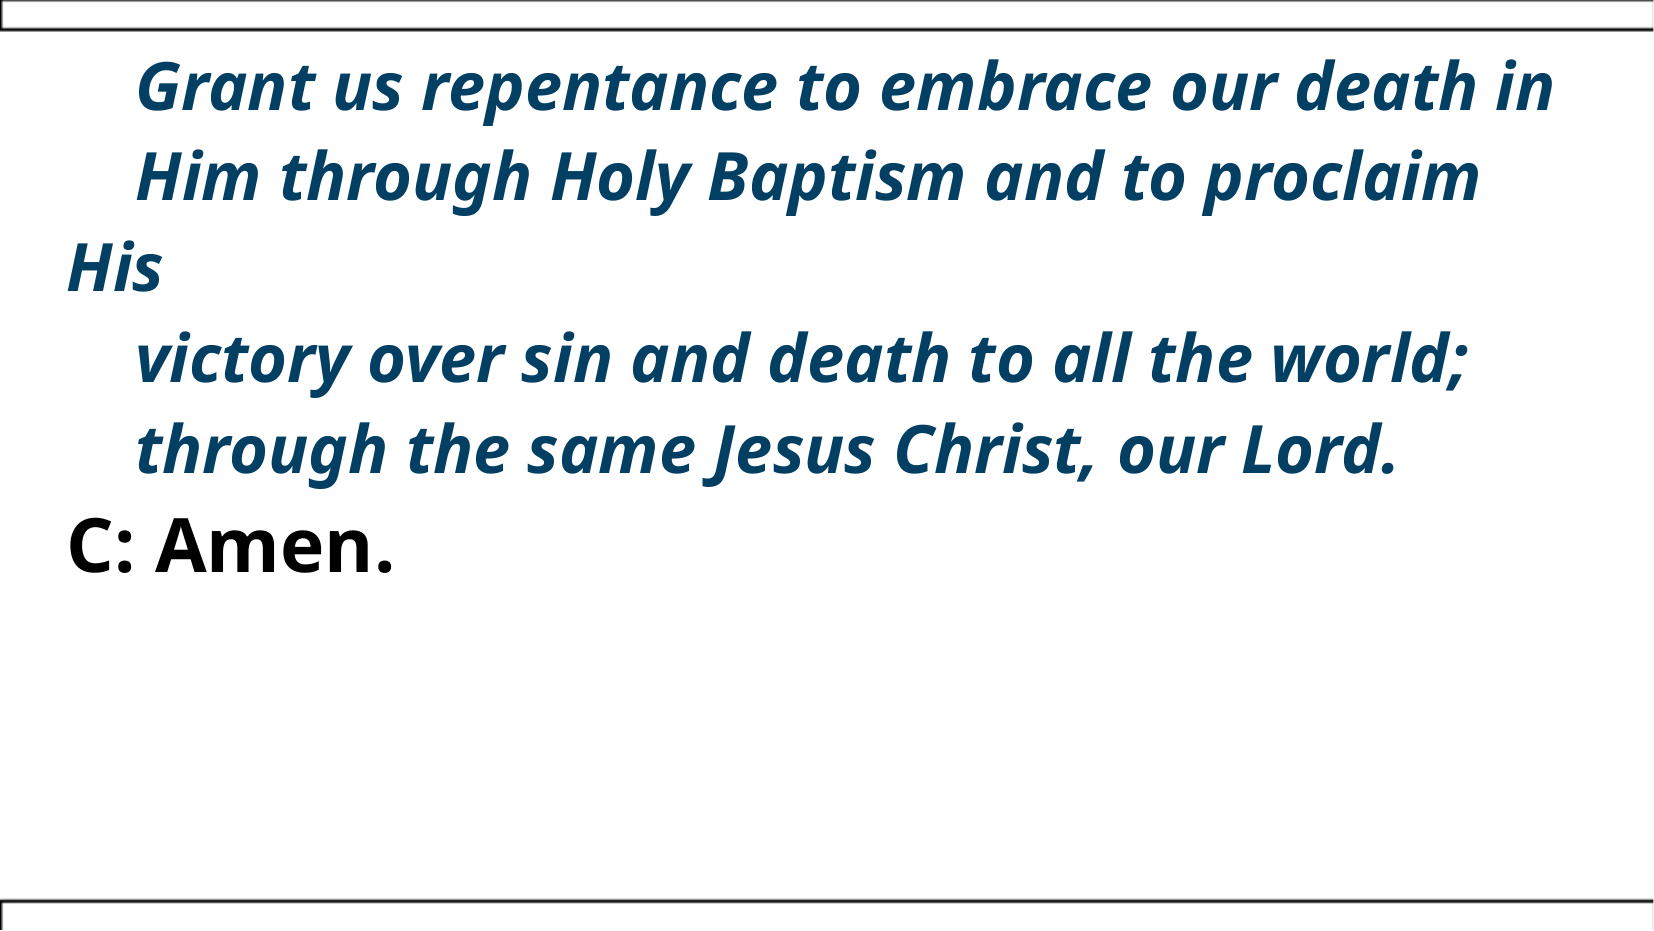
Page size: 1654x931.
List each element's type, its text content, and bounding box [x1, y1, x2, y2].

picture [0, 0, 1654, 930]
text_box Grant us repentance to embrace our death in Him through Holy Baptism and to proclaim His victory over sin and death to all the world; through the same Jesus Christ, our Lord. C: Amen. [51, 31, 1597, 501]
